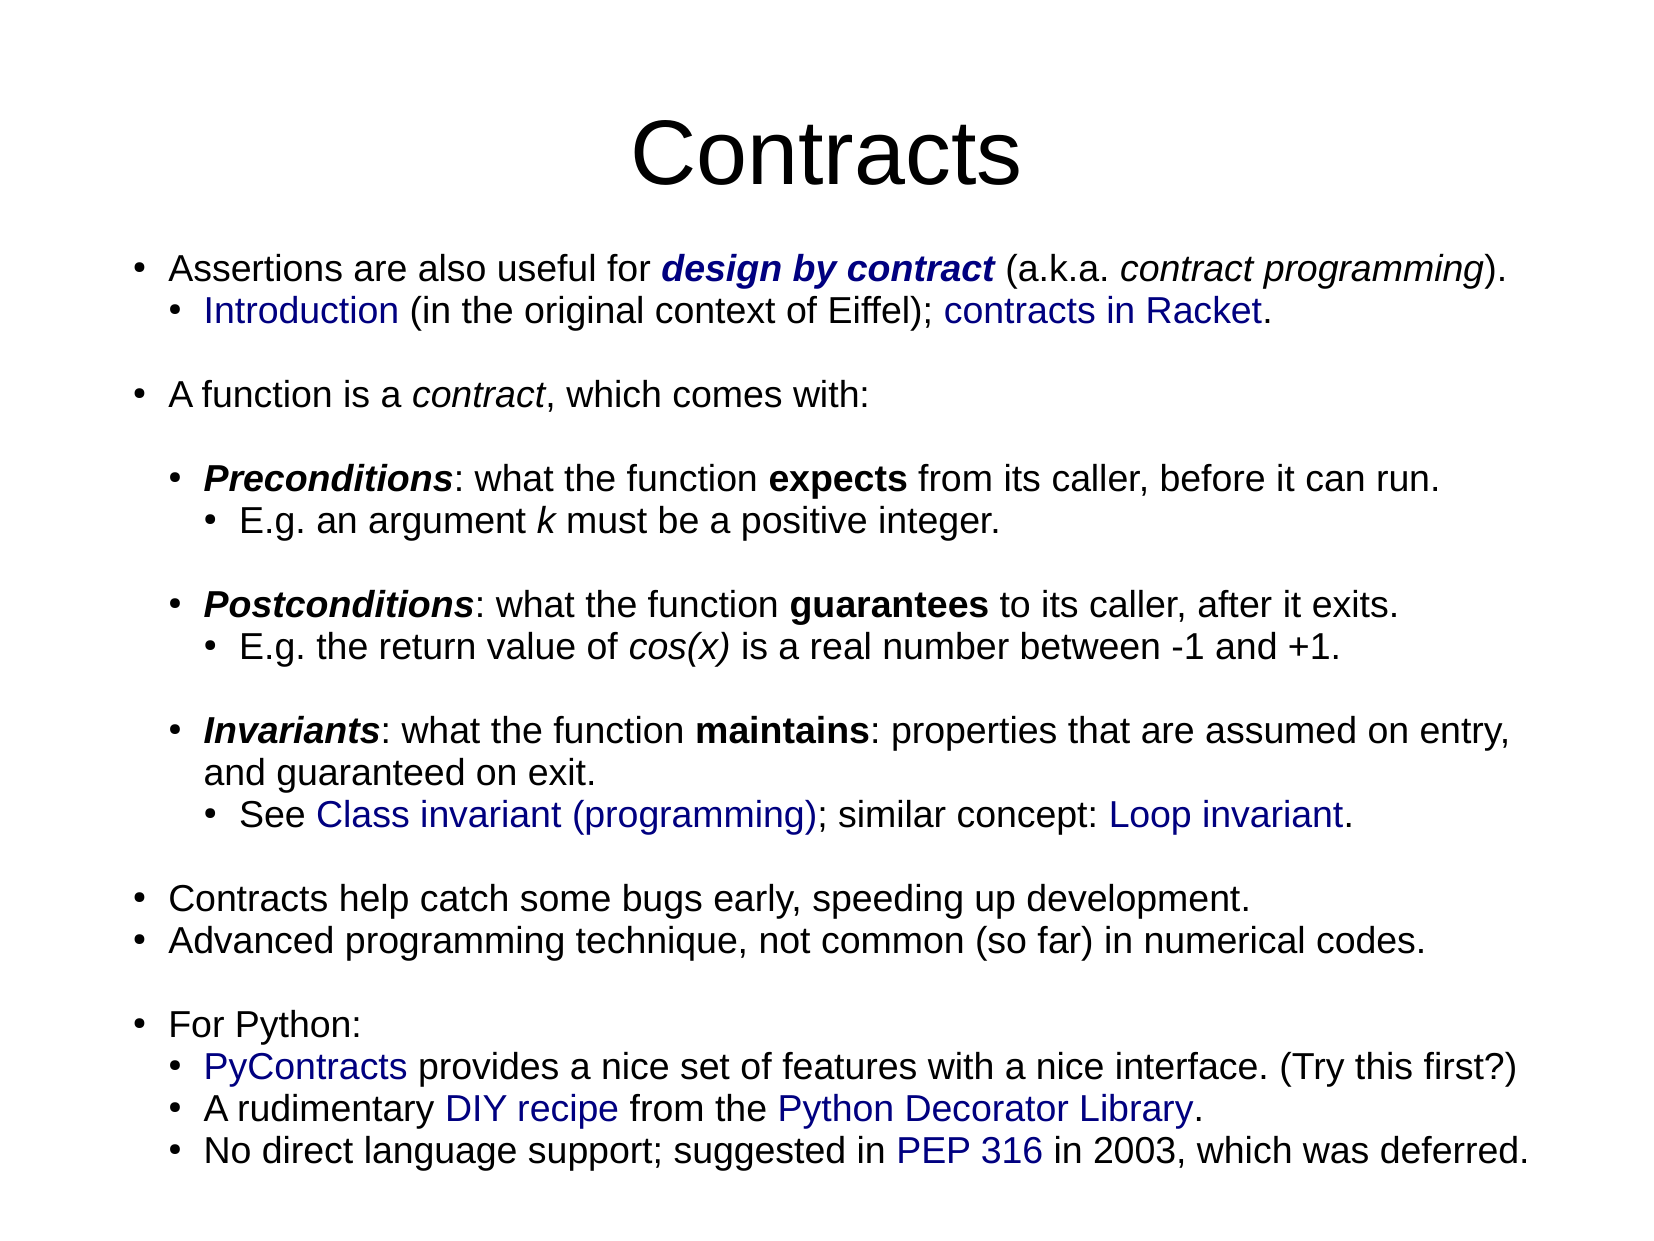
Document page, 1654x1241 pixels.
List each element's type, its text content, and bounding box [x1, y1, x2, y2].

text_box Assertions are also useful for design by contract (a.k.a. contract programming). Introduction (in the original context of Eiffel); contracts in Racket. A function is a contract, which comes with: Preconditions: what the function expects from its caller, before it can run. E.g. an argument k must be a positive integer. Postconditions: what the function guarantees to its caller, after it exits. E.g. the return value of cos(x) is a real number between -1 and +1. Invariants: what the function maintains: properties that are assumed on entry, and guaranteed on exit. See Class invariant (programming); similar concept: Loop invariant. Contracts help catch some bugs early, speeding up development. Advanced programming technique, not common (so far) in numerical codes. For Python: PyContracts provides a nice set of features with a nice interface. (Try this first?) A rudimentary DIY recipe from the Python Decorator Library. No direct language support; suggested in PEP 316 in 2003, which was deferred. [82, 240, 1561, 1180]
title Contracts [82, 49, 1571, 257]
